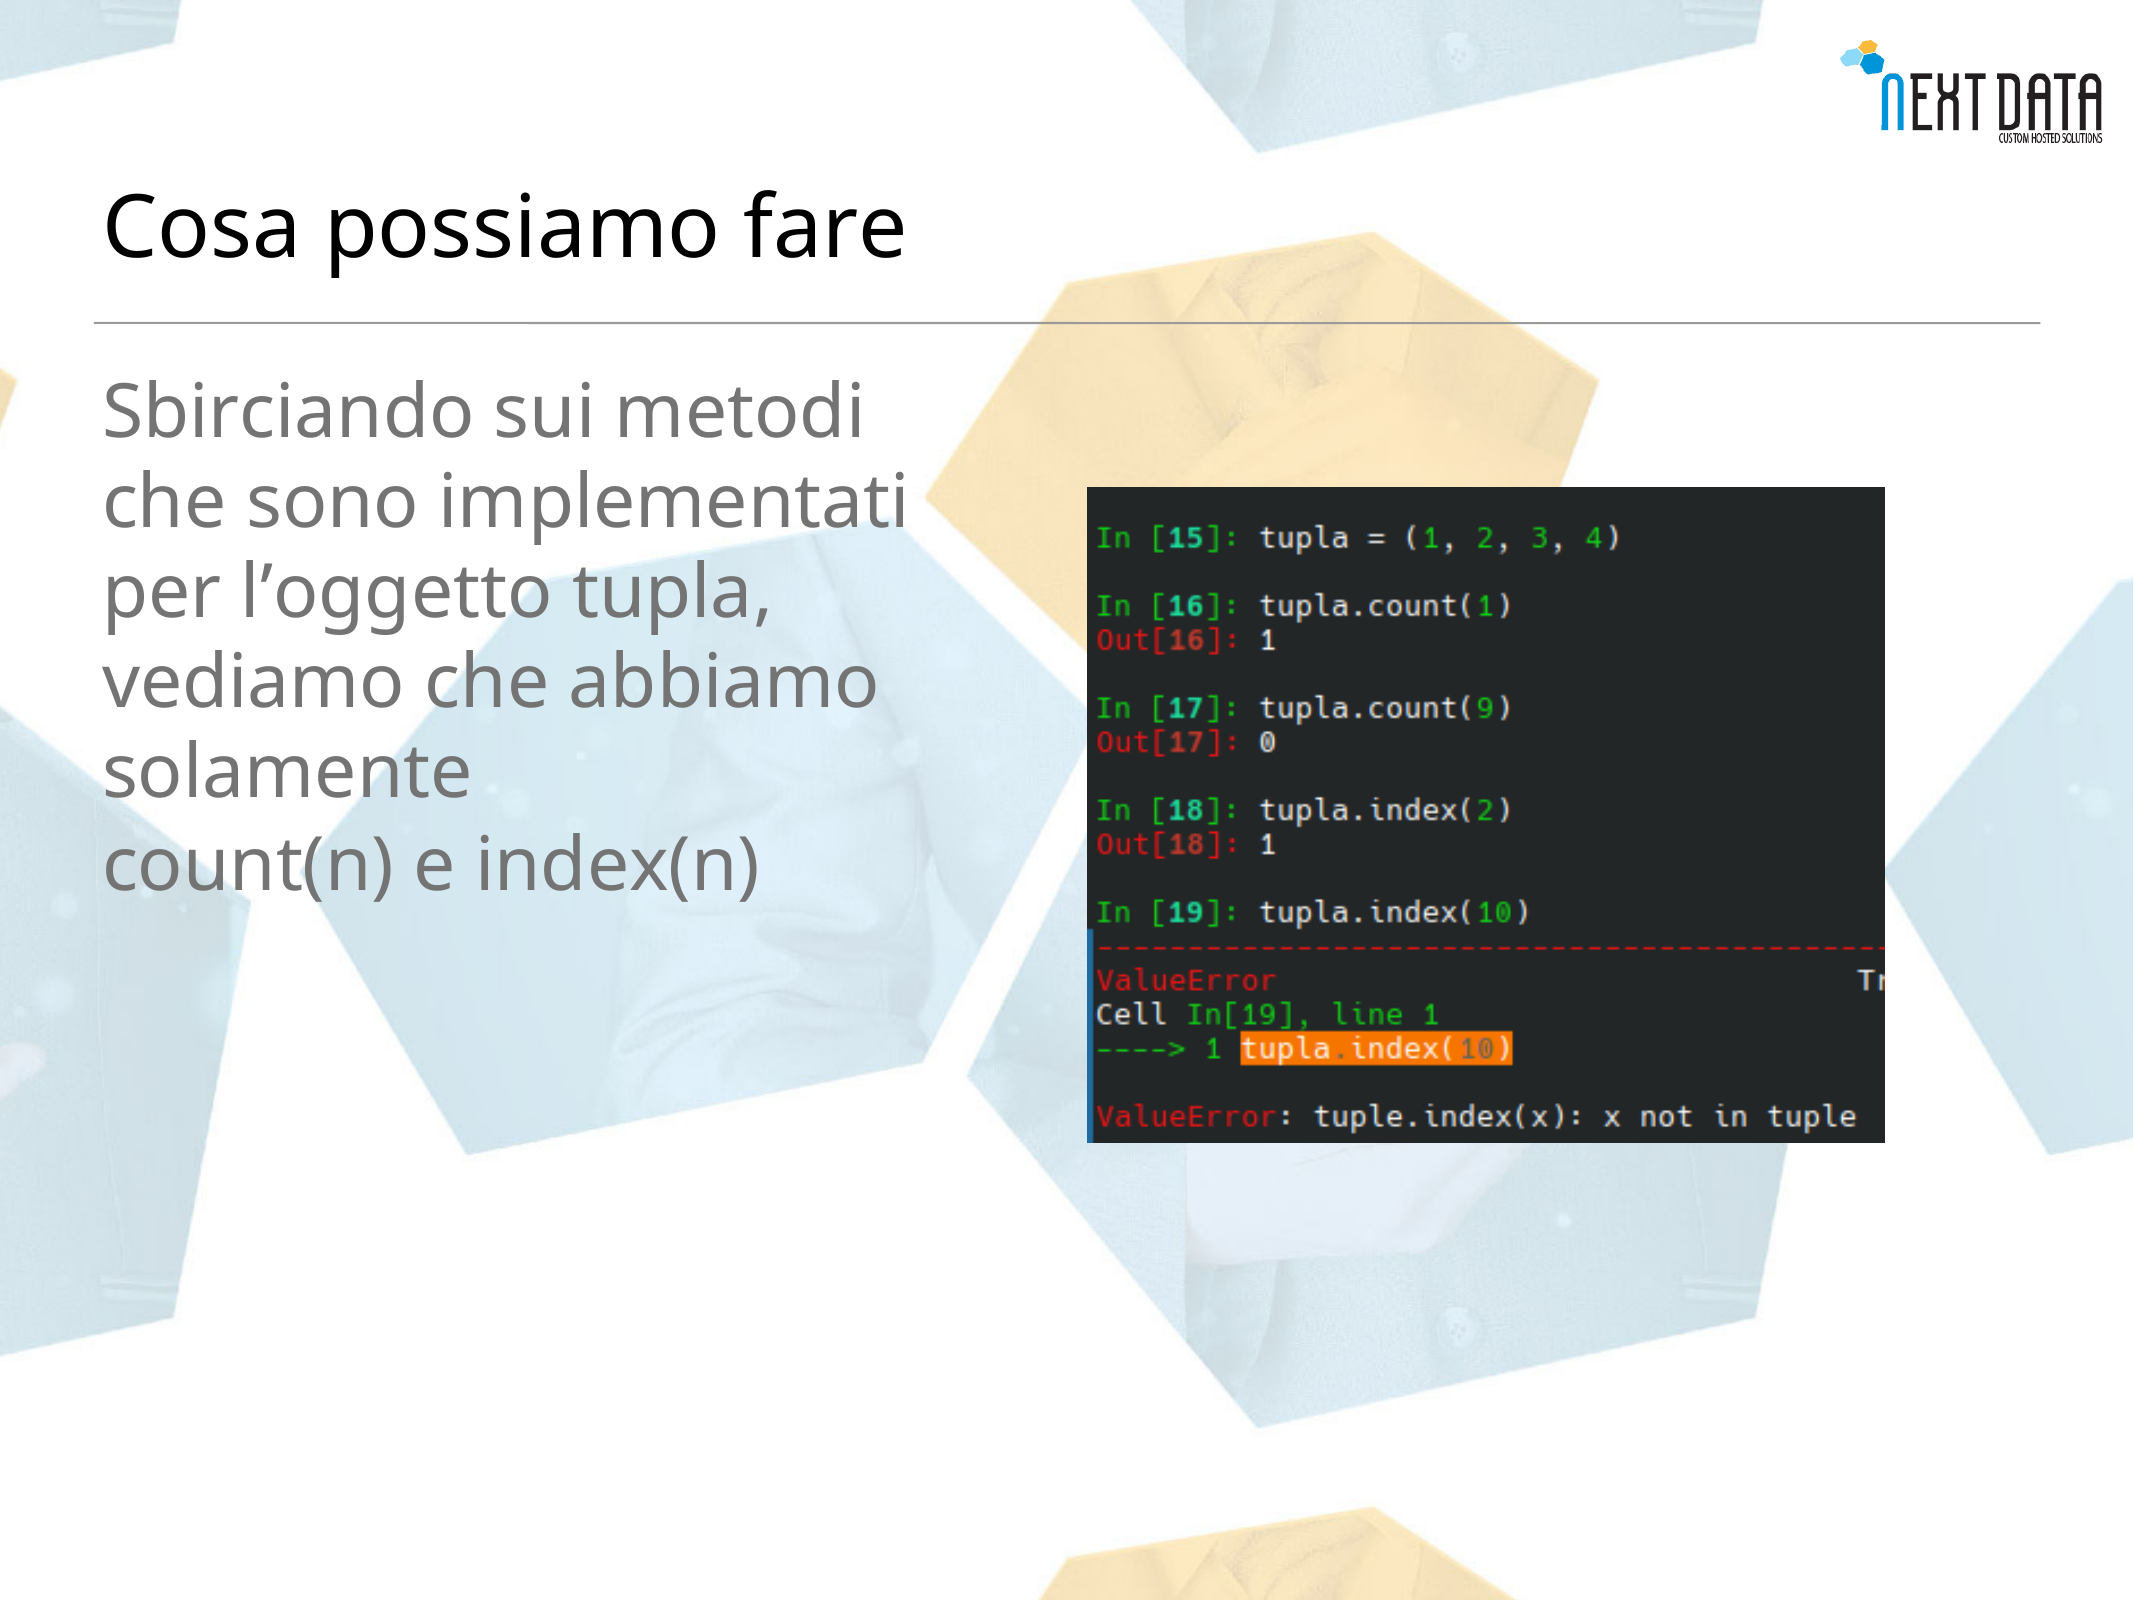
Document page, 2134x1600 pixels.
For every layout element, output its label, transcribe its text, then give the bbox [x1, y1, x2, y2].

text_box Sbirciando sui metodi che sono implementati per l’oggetto tupla, vediamo che abbiamo solamente count(n) e index(n) [93, 354, 938, 1449]
text_box Cosa possiamo fare [93, 54, 2040, 284]
picture [0, 0, 2134, 1600]
